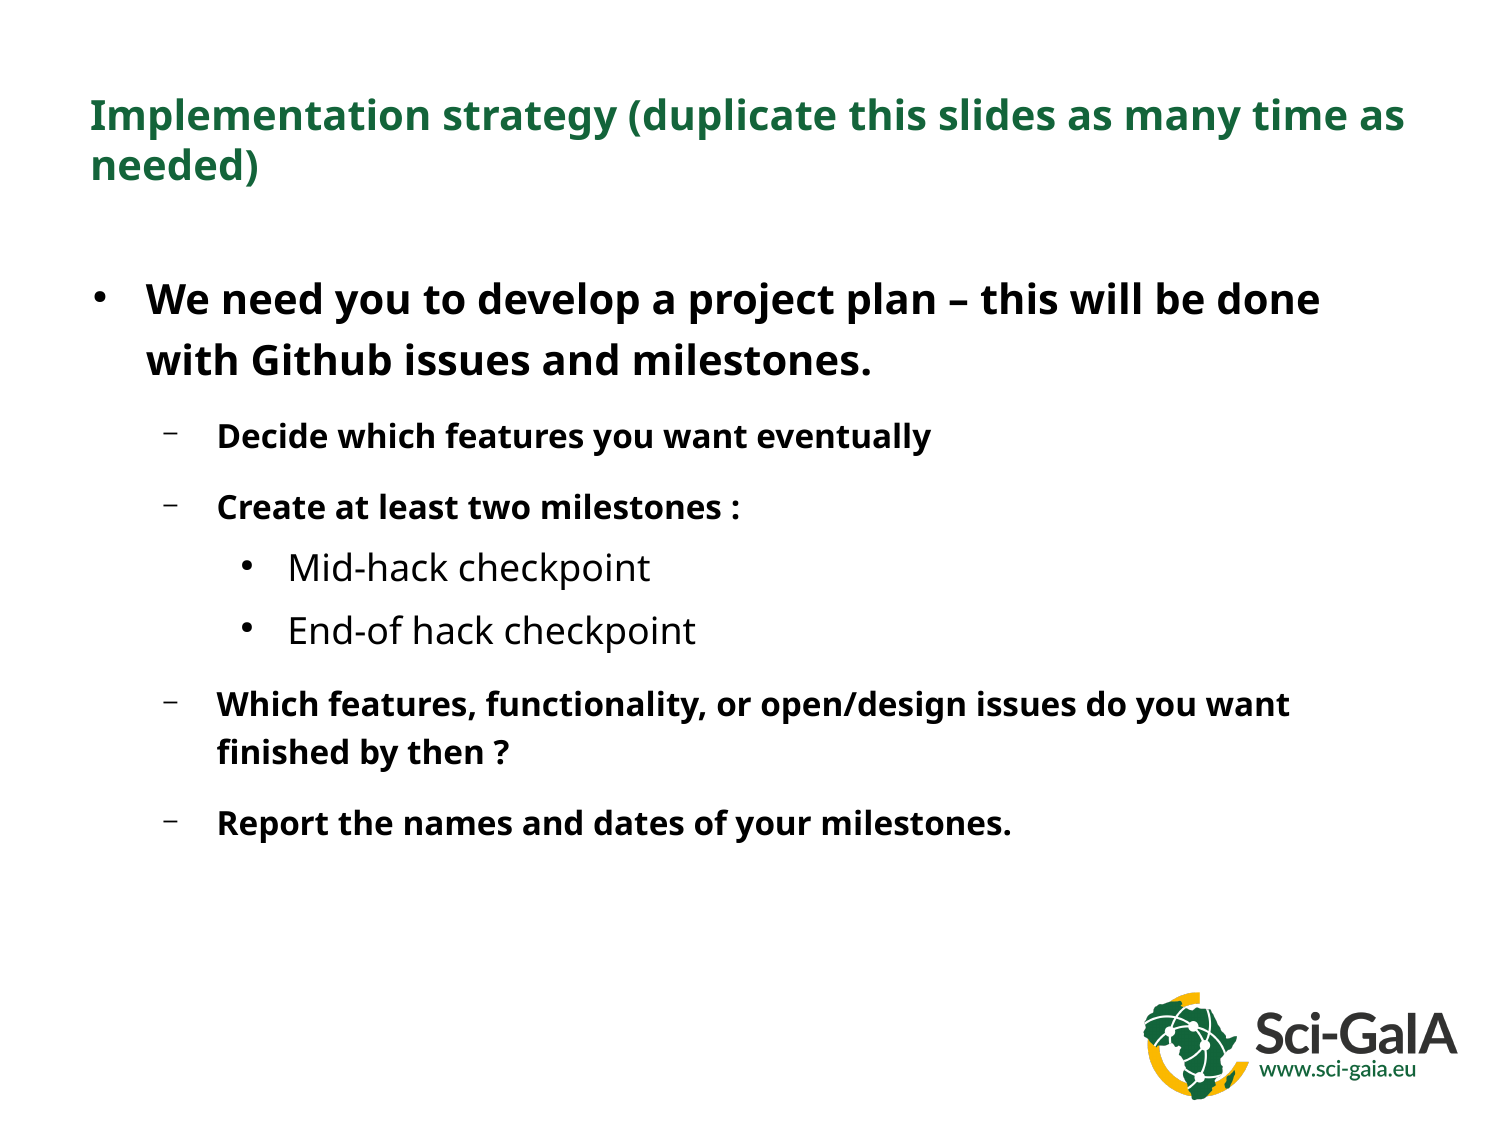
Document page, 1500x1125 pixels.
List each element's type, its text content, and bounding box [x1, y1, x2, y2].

list We need you to develop a project plan – this will be done with Github issues and milestones. Decide which features you want eventually Create at least two milestones : Mid-hack checkpoint End-of hack checkpoint Which features, functionality, or open/design issues do you want finished by then ? Report the names and dates of your milestones. [75, 263, 1425, 916]
picture [1137, 985, 1466, 1106]
title Implementation strategy (duplicate this slides as many time as needed) [75, 44, 1425, 233]
